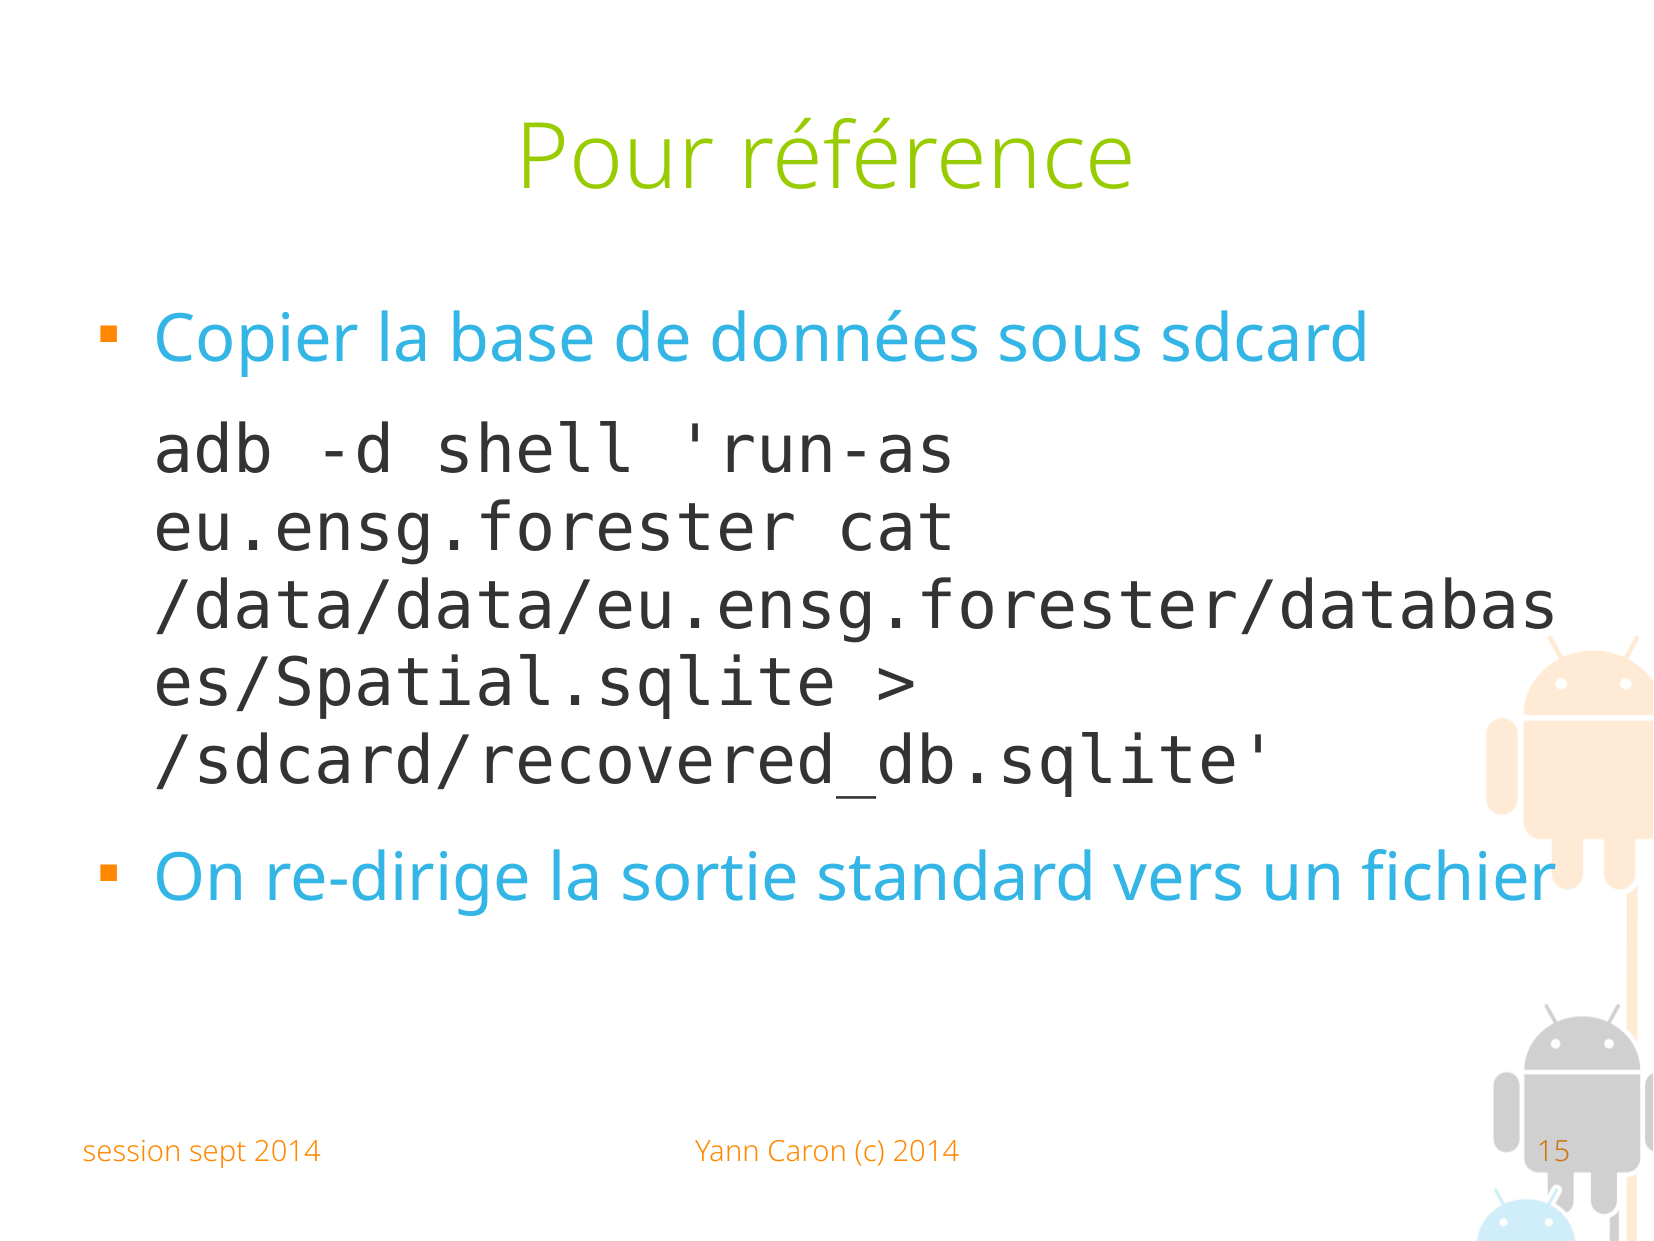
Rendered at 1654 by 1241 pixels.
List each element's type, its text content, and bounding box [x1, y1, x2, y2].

title Pour référence [82, 49, 1571, 257]
picture [240, 423, 1654, 1241]
list Copier la base de données sous sdcard adb -d shell 'run-as eu.ensg.forester cat /data/data/eu.ensg.forester/databases/Spatial.sqlite > /sdcard/recovered_db.sqlite' On re-dirige la sortie standard vers un fichier [82, 290, 1571, 1010]
